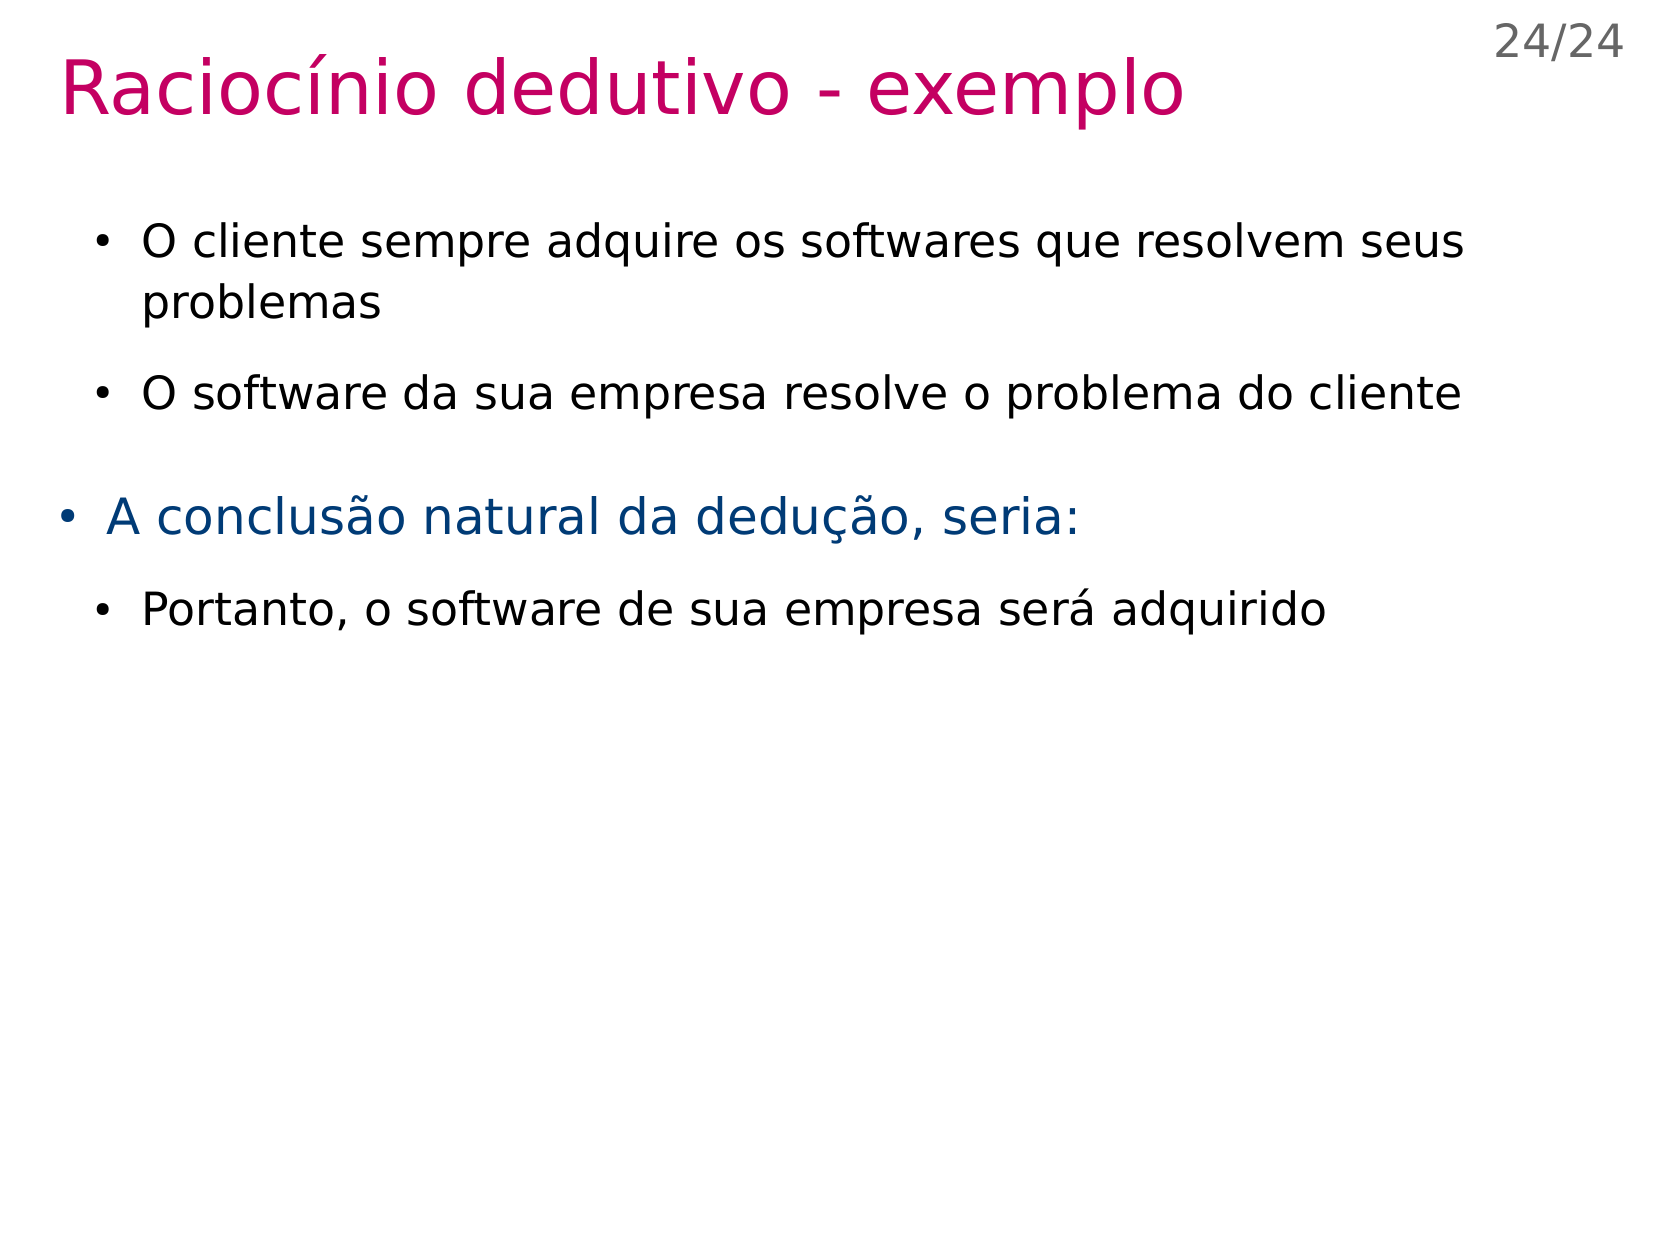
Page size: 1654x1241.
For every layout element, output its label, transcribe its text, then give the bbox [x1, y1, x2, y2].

list O cliente sempre adquire os softwares que resolvem seus problemas O software da sua empresa resolve o problema do cliente A conclusão natural da dedução, seria: Portanto, o software de sua empresa será adquirido [59, 206, 1625, 1211]
title Raciocínio dedutivo - exemplo [59, 29, 1595, 148]
